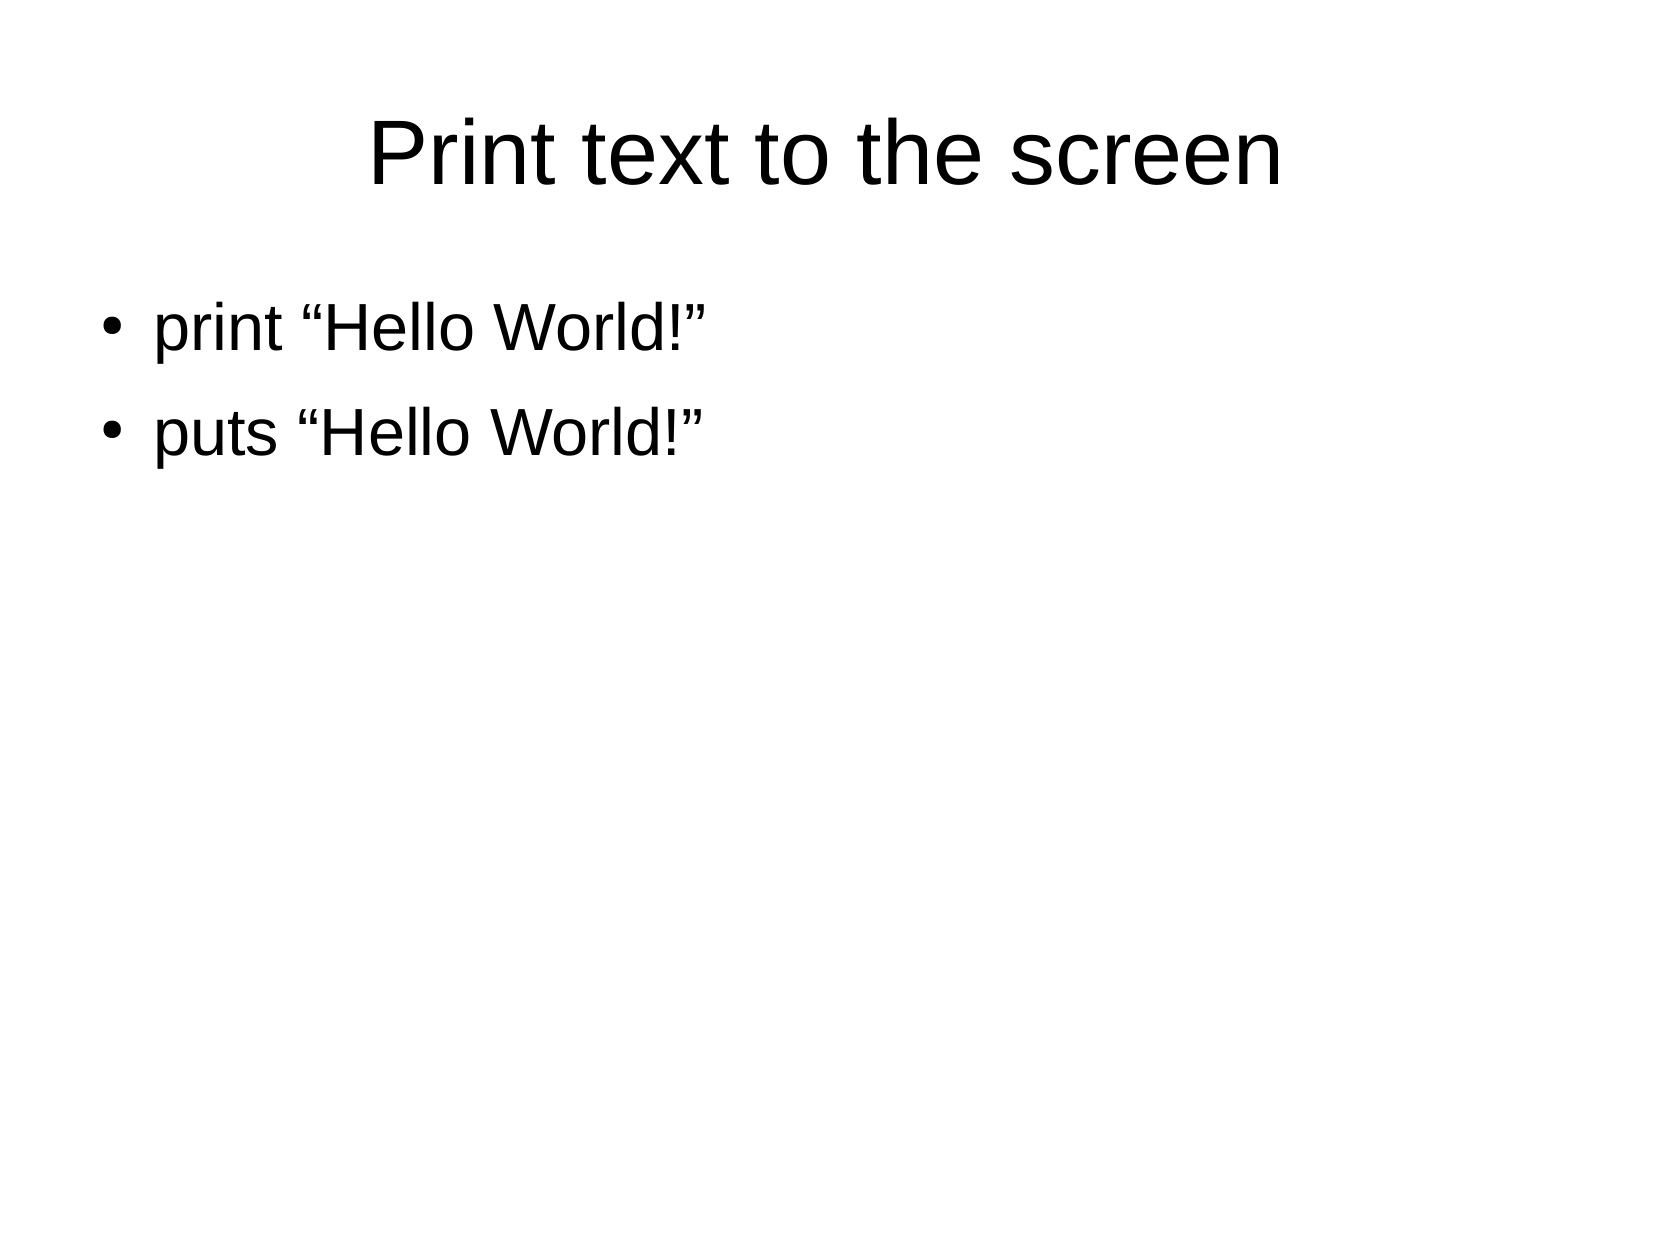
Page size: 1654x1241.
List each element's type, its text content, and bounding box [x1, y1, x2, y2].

title Print text to the screen [82, 49, 1571, 257]
list print “Hello World!” puts “Hello World!” [82, 290, 1571, 1010]
